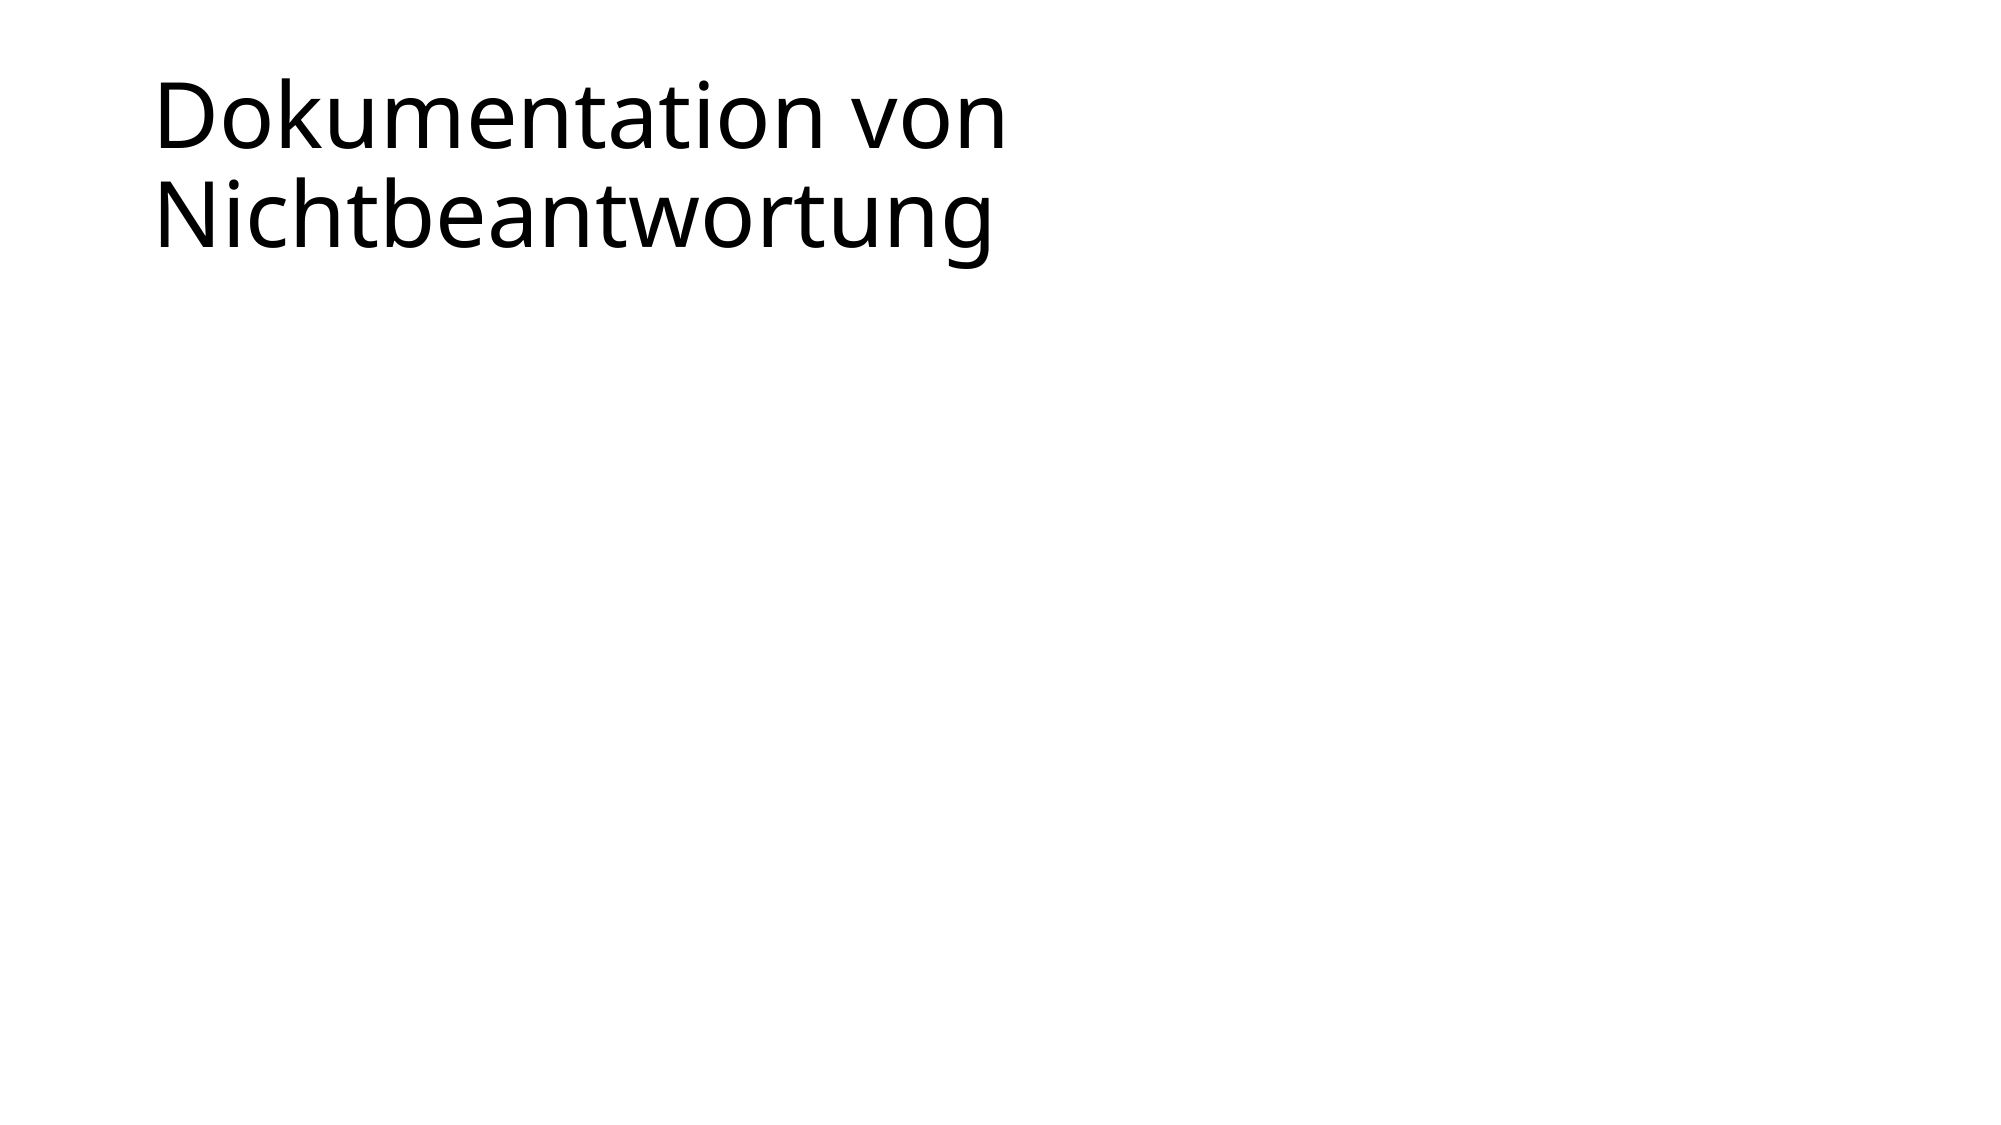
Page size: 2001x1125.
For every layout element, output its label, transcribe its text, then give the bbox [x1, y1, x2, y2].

title Dokumentation von Nichtbeantwortung [137, 59, 1863, 278]
